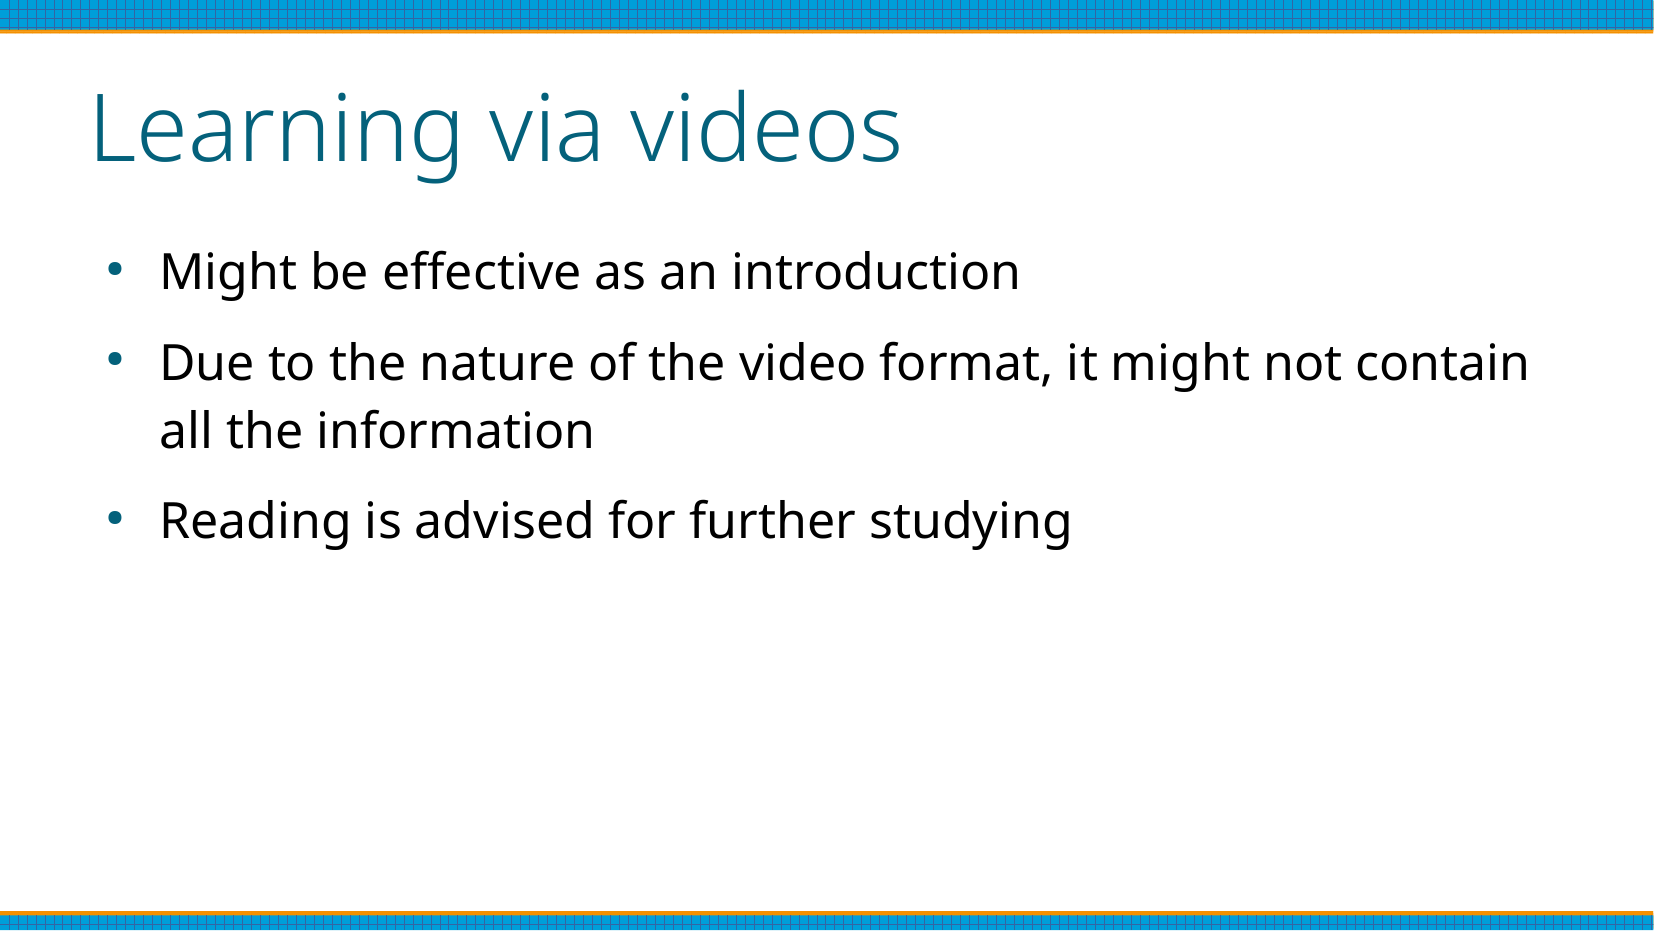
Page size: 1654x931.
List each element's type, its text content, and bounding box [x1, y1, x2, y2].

title Learning via videos [88, 44, 1565, 207]
list Might be effective as an introduction Due to the nature of the video format, it might not contain all the information Reading is advised for further studying [88, 236, 1565, 901]
